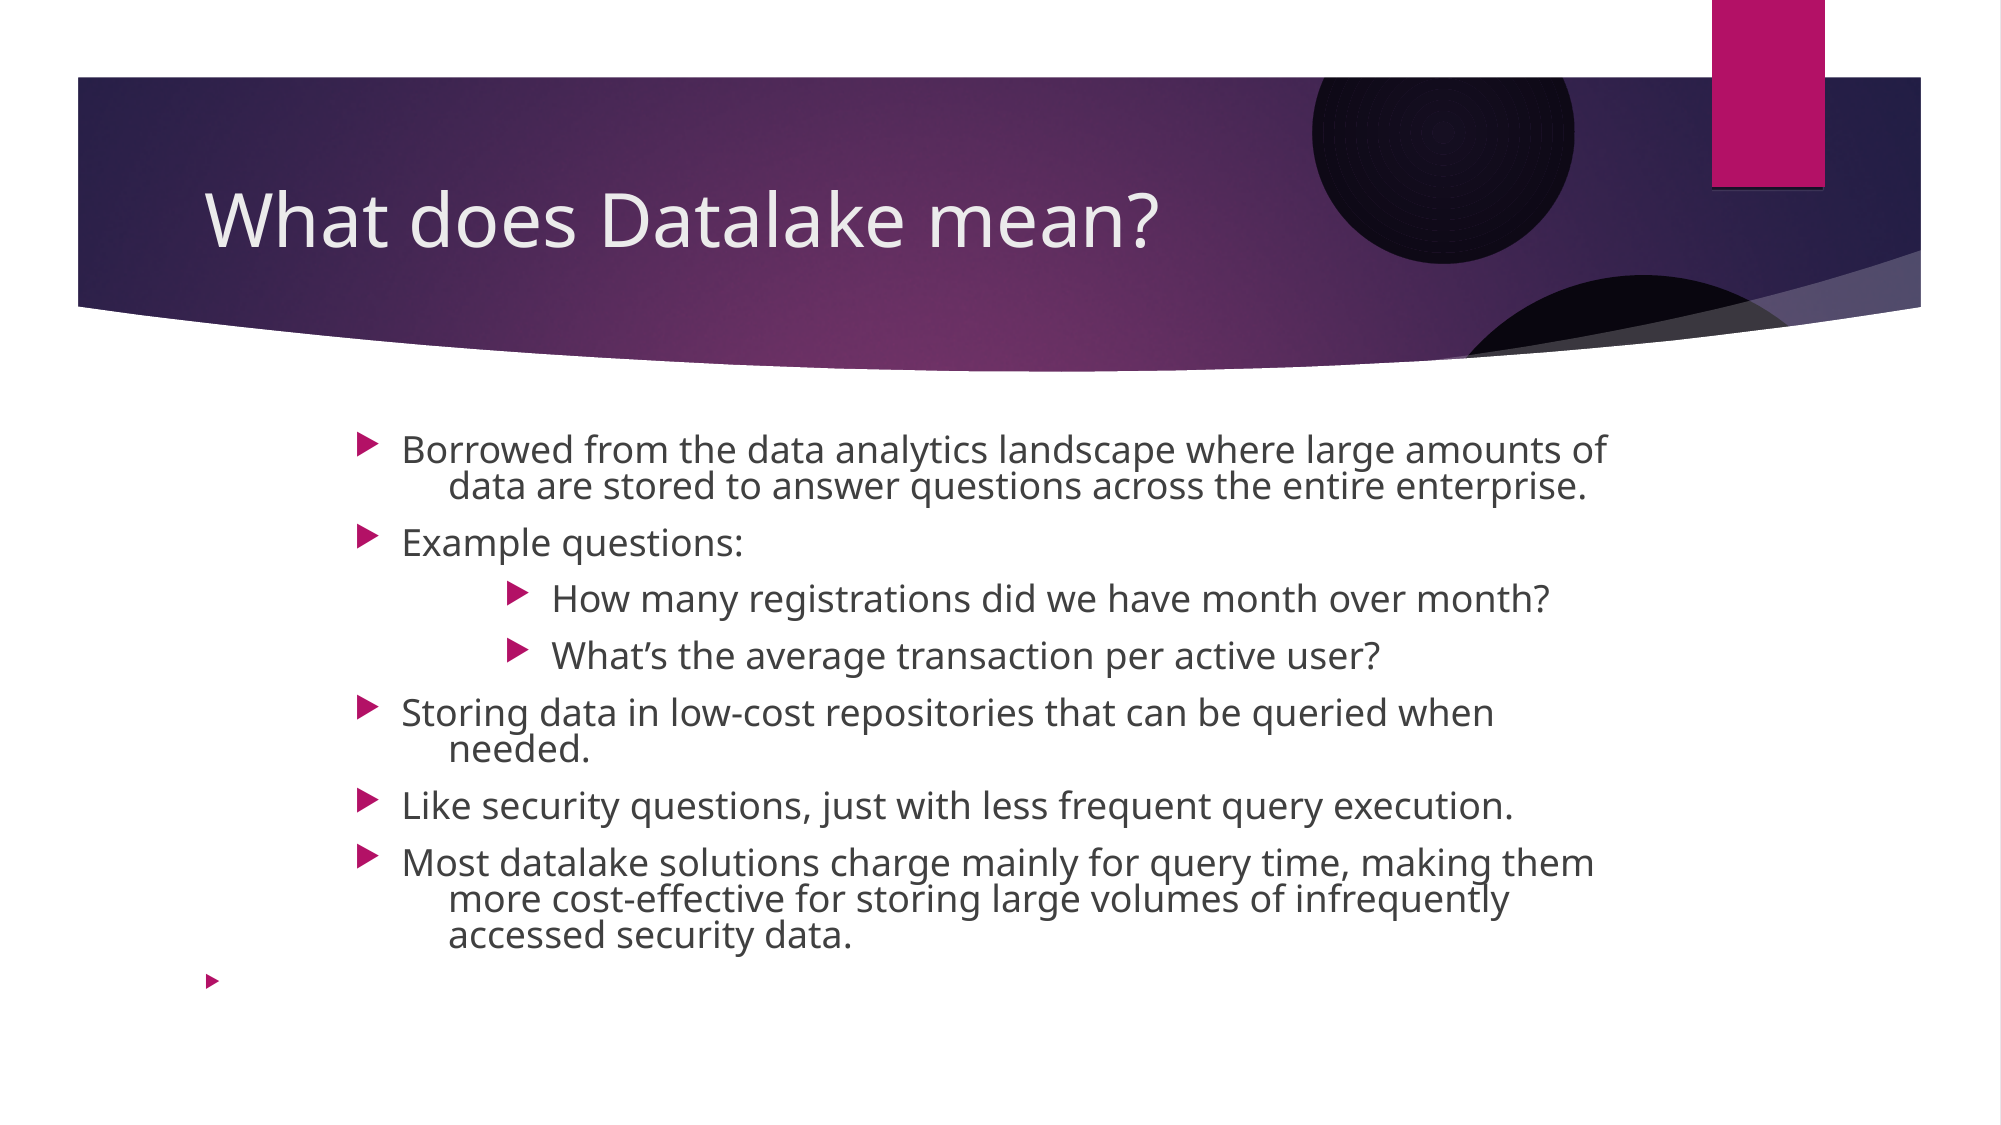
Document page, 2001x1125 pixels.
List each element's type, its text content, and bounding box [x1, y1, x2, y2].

title What does Datalake mean? [189, 159, 1627, 276]
list Borrowed from the data analytics landscape where large amounts of data are stored to answer questions across the entire enterprise. Example questions: How many registrations did we have month over month? What’s the average transaction per active user? Storing data in low-cost repositories that can be queried when needed. Like security questions, just with less frequent query execution. Most datalake solutions charge mainly for query time, making them more cost-effective for storing large volumes of infrequently accessed security data. [189, 427, 1638, 988]
